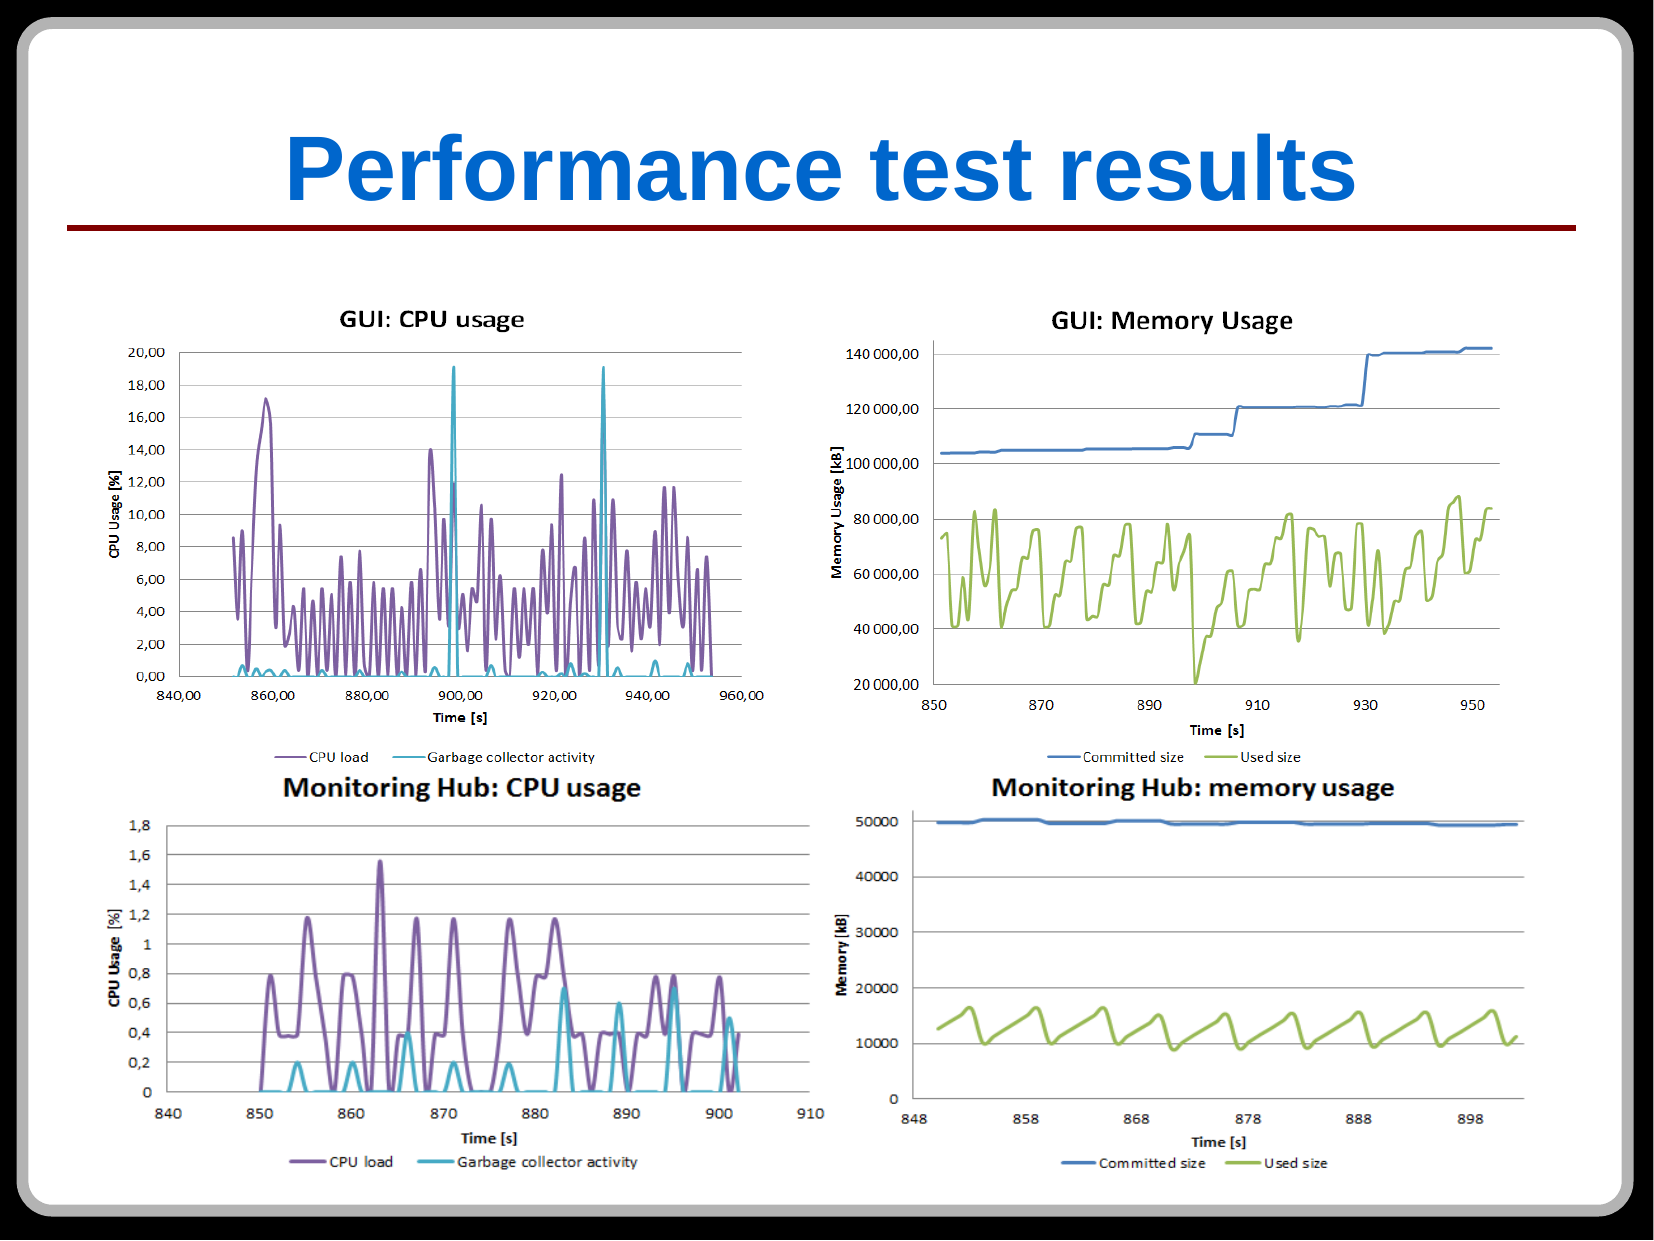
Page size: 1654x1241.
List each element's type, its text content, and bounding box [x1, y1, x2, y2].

picture [88, 290, 1536, 1182]
title Performance test results [67, 64, 1577, 272]
